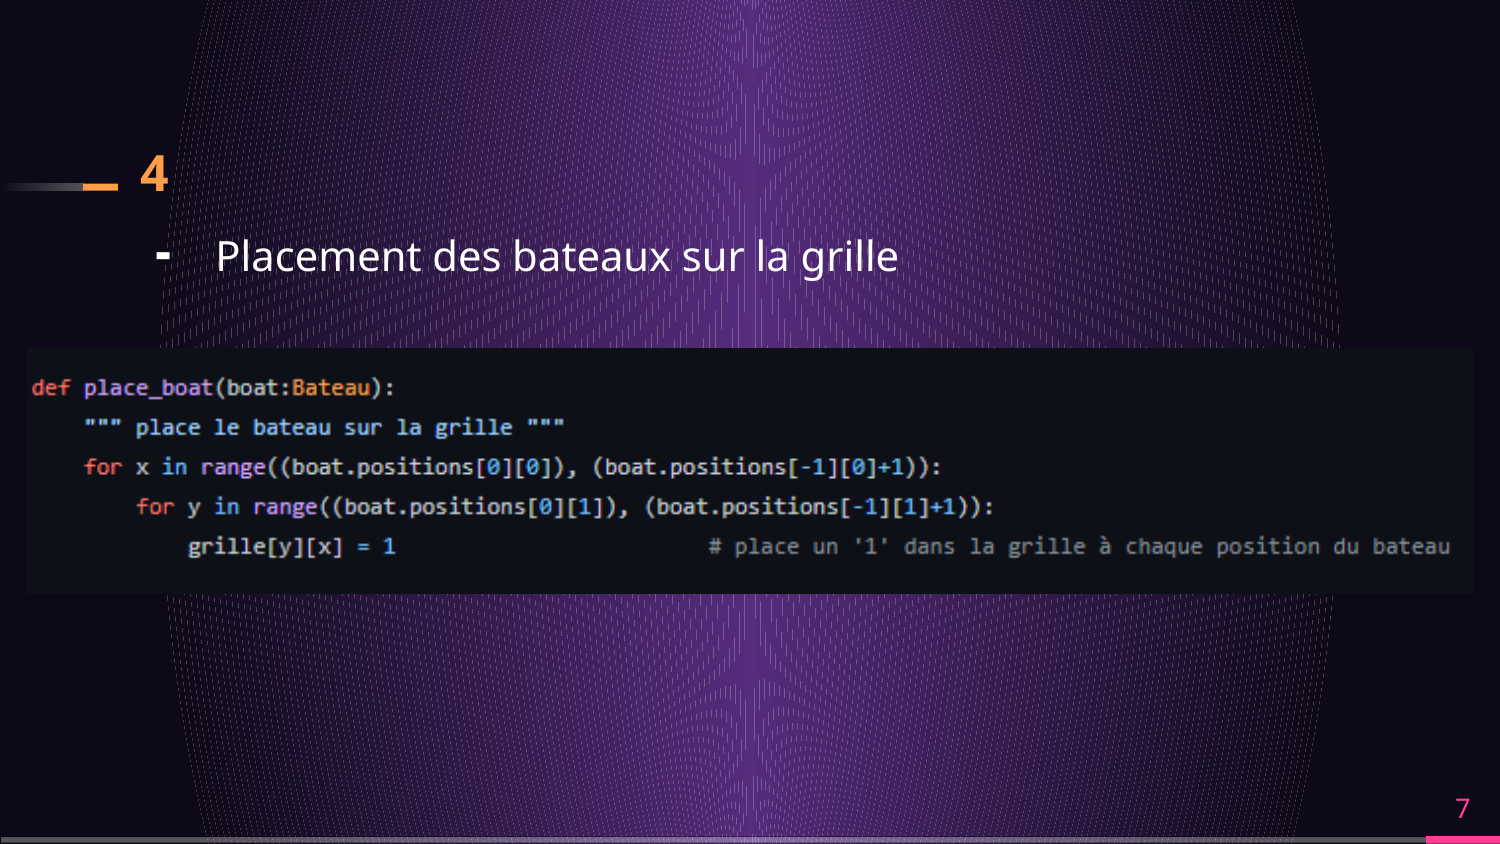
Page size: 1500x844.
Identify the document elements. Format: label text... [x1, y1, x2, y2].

slide_number 7 [1426, 779, 1500, 837]
list Placement des bateaux sur la grille [140, 222, 1011, 326]
title 4 [140, 137, 1011, 203]
picture [27, 348, 1473, 594]
